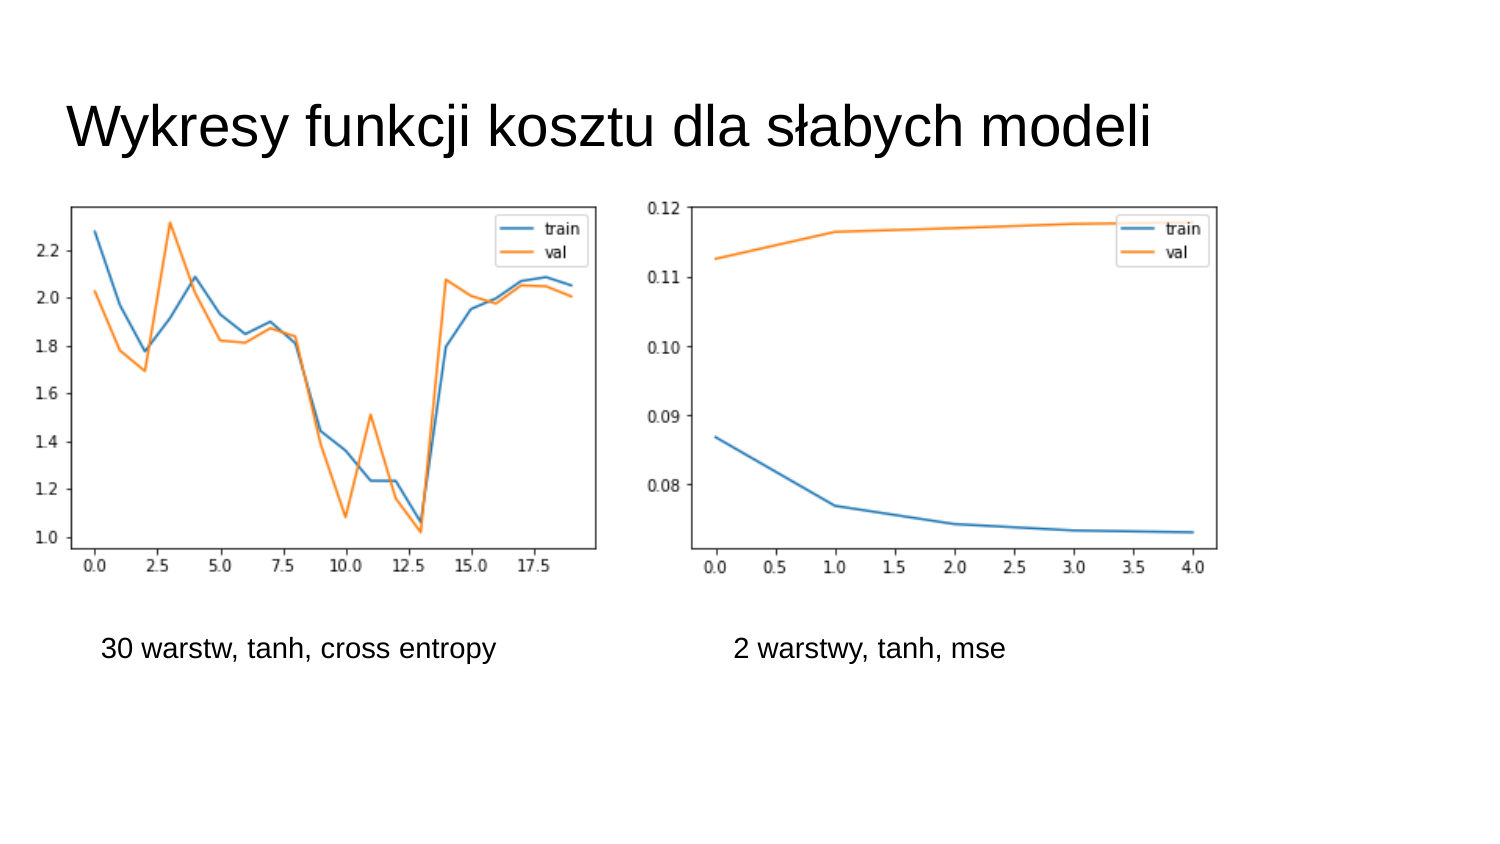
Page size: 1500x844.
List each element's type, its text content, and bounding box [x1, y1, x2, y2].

text_box 2 warstwy, tanh, mse [718, 614, 1097, 659]
text_box 30 warstw, tanh, cross entropy [85, 614, 547, 687]
picture [635, 191, 1232, 586]
picture [24, 191, 611, 586]
title Wykresy funkcji kosztu dla słabych modeli [51, 72, 1449, 167]
